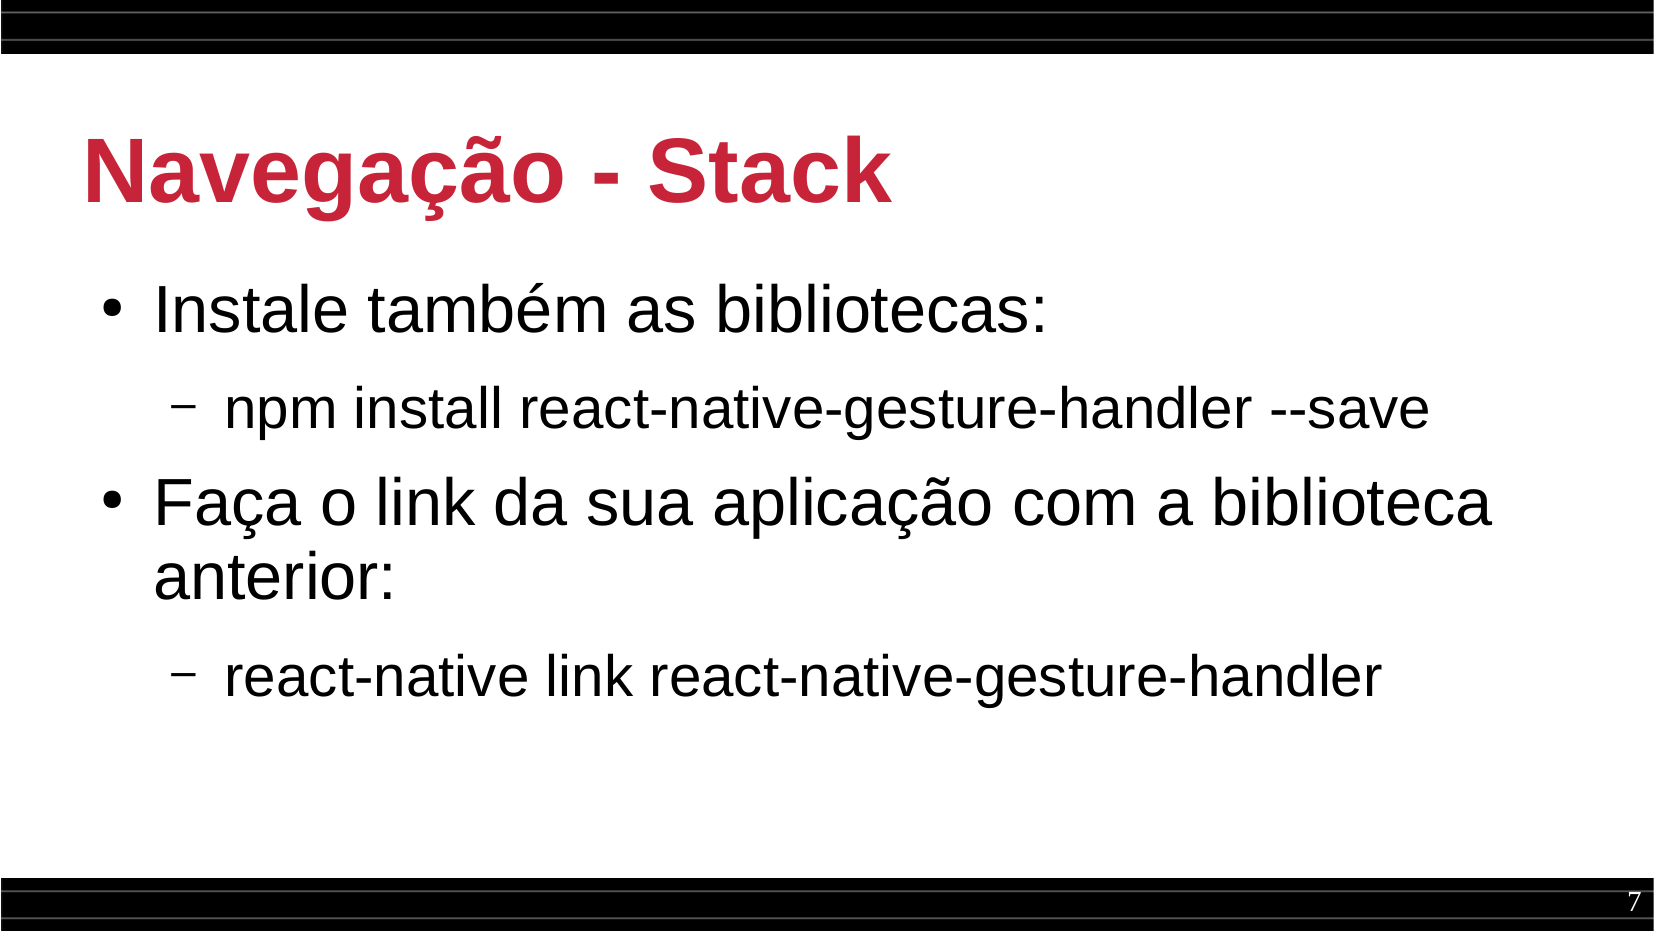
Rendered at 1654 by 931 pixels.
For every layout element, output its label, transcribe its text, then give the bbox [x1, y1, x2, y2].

picture [1, 878, 1654, 931]
list Instale também as bibliotecas: npm install react-native-gesture-handler --save Faça o link da sua aplicação com a biblioteca anterior: react-native link react-native-gesture-handler [82, 271, 1571, 758]
title Navegação - Stack [82, 92, 1571, 249]
picture [1, 0, 1654, 54]
